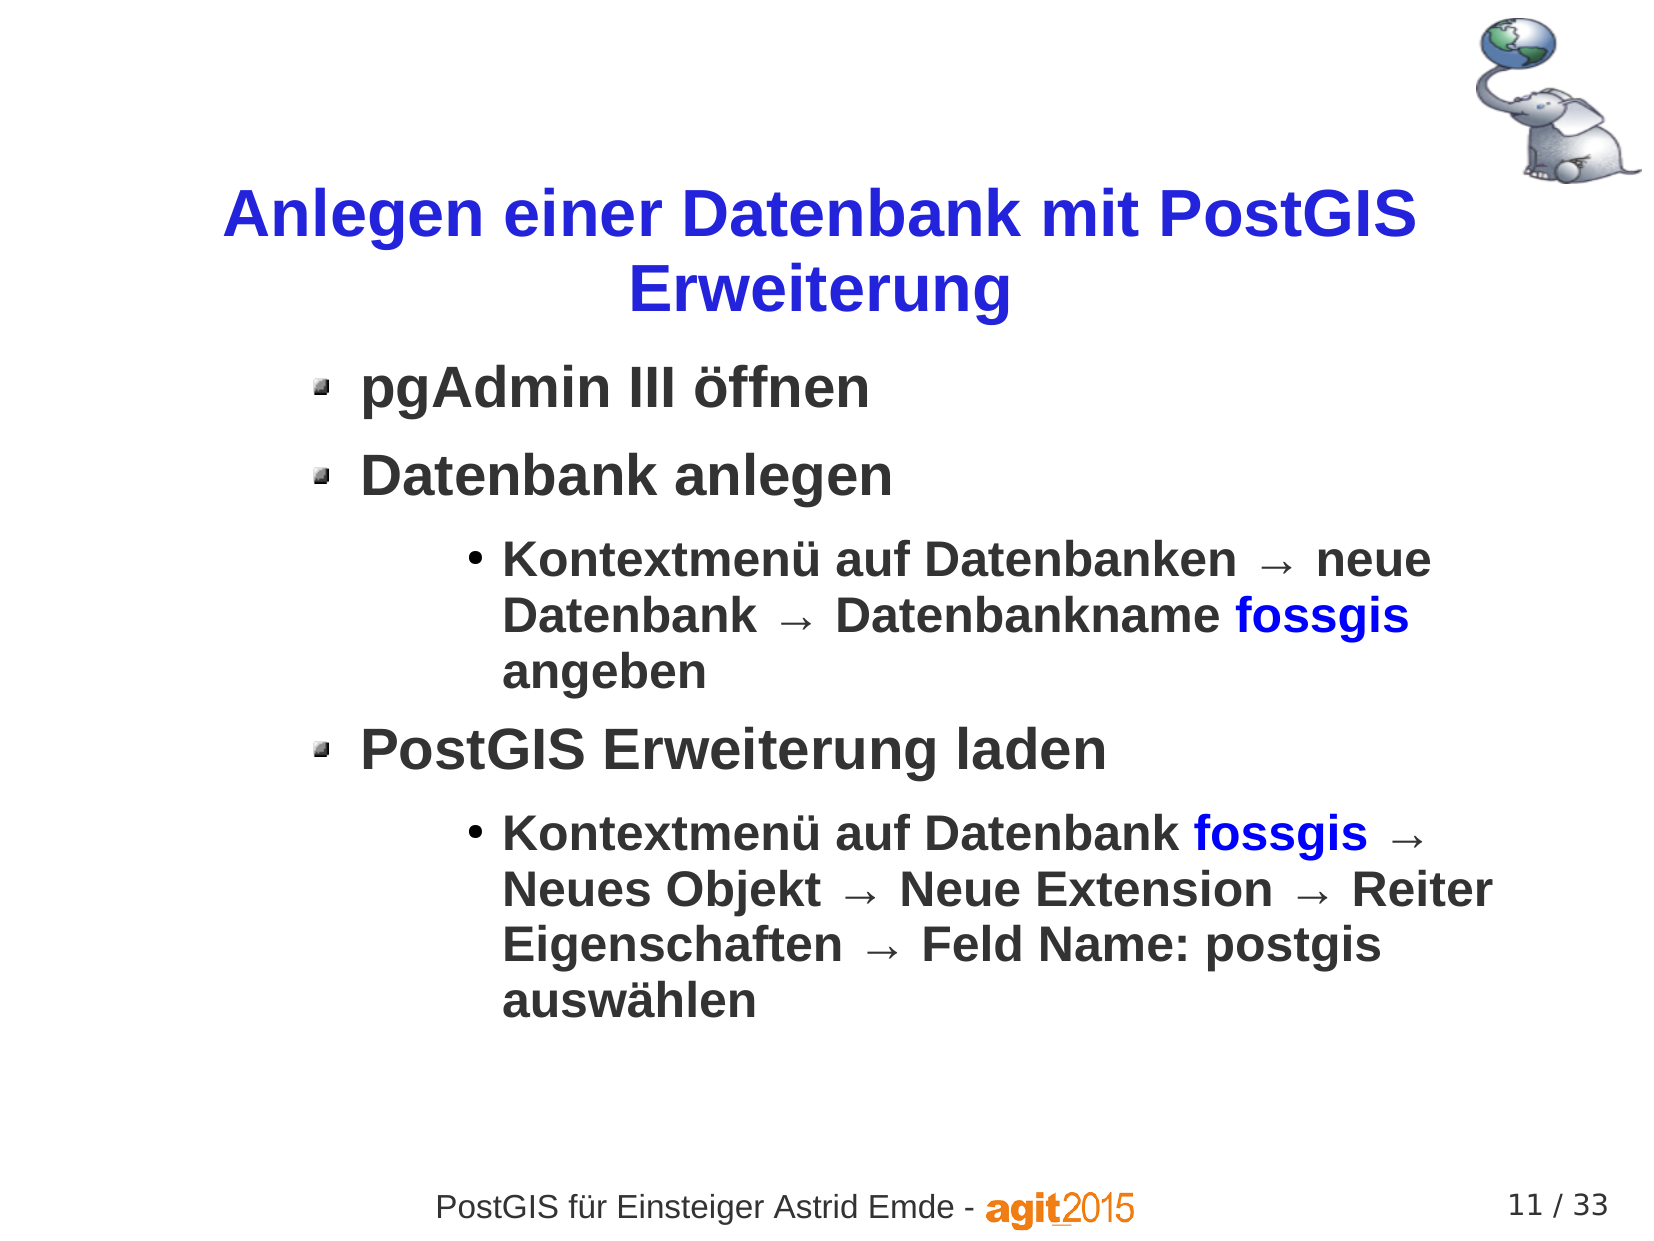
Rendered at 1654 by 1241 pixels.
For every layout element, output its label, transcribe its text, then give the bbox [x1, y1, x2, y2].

list pgAdmin III öffnen Datenbank anlegen Kontextmenü auf Datenbanken → neue Datenbank → Datenbankname fossgis angeben PostGIS Erweiterung laden Kontextmenü auf Datenbank fossgis → Neues Objekt → Neue Extension → Reiter Eigenschaften → Feld Name: postgis auswählen [76, 354, 1565, 1173]
title Anlegen einer Datenbank mit PostGIS Erweiterung [76, 165, 1565, 338]
picture [1476, 18, 1642, 184]
picture [986, 1192, 1134, 1231]
